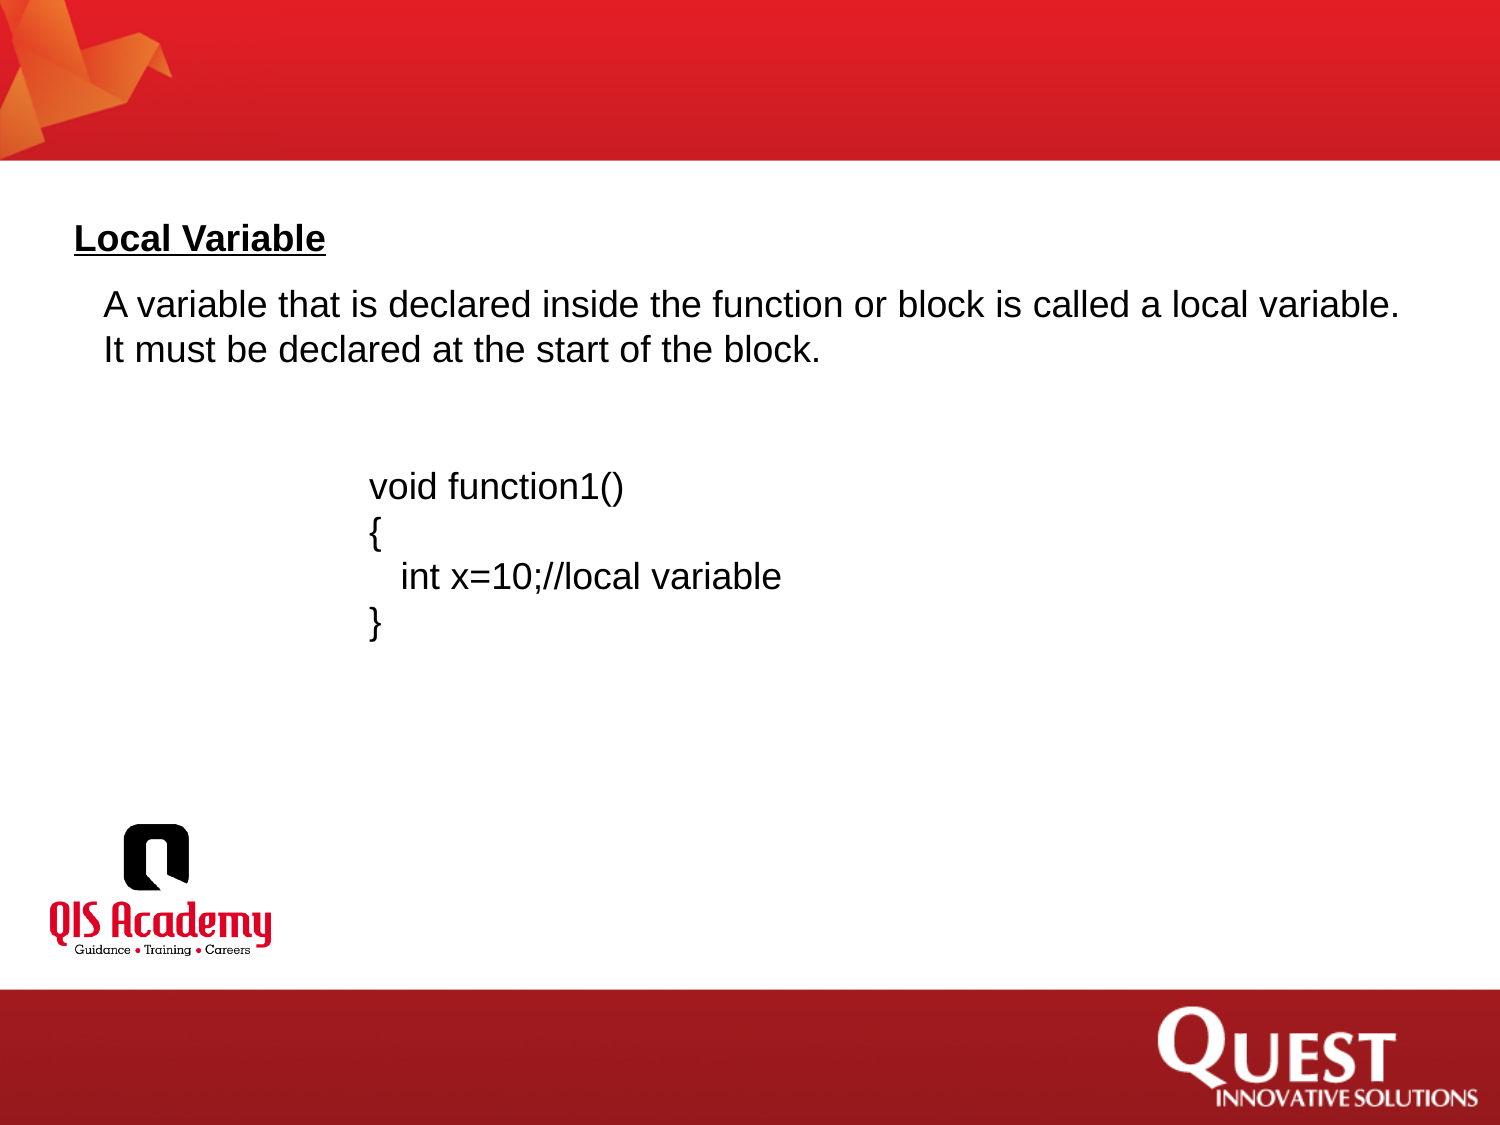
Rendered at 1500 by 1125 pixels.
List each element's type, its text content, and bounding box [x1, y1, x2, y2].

text_box void function1() { int x=10;//local variable } [354, 454, 1466, 650]
text_box A variable that is declared inside the function or block is called a local variable. It must be declared at the start of the block. [88, 272, 1486, 378]
text_box Local Variable [59, 206, 412, 267]
